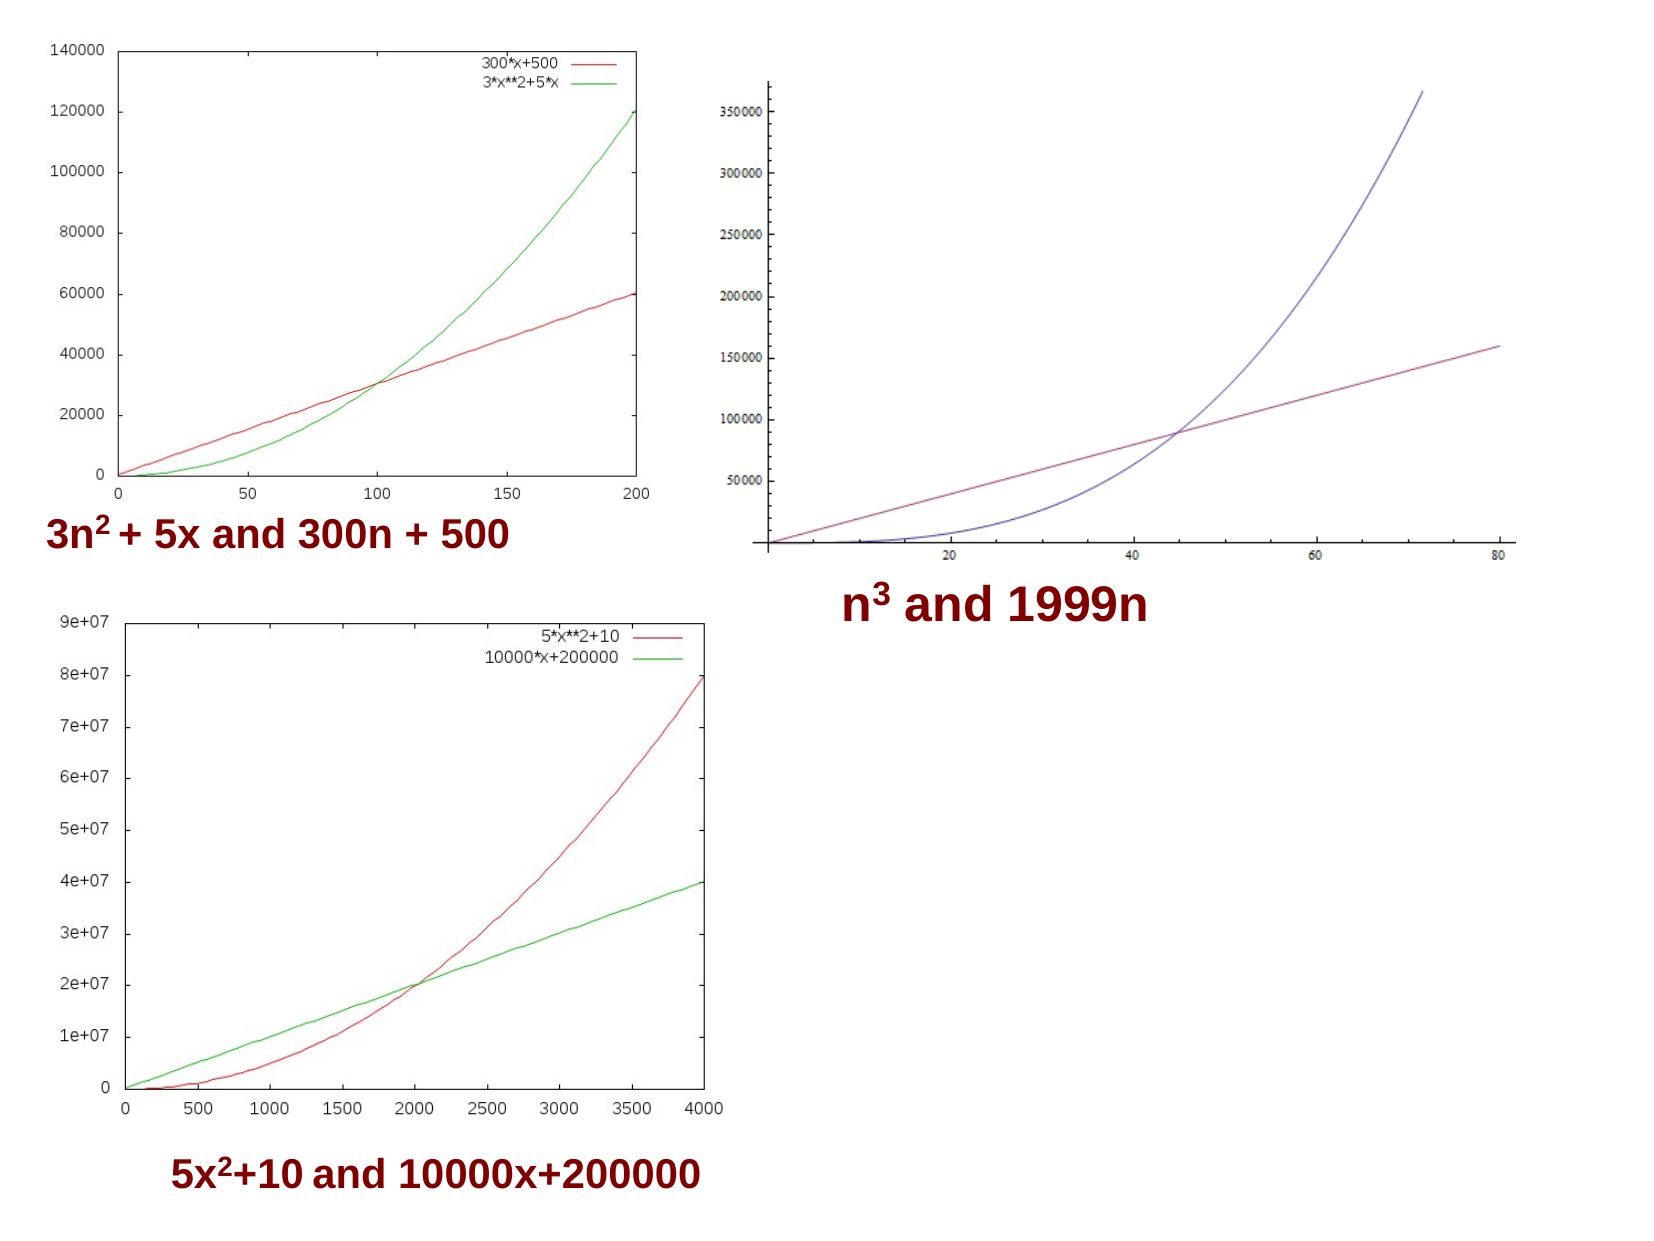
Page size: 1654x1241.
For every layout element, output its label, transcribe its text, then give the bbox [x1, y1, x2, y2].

text_box n3 and 1999n [826, 563, 1392, 640]
picture [22, 31, 667, 515]
picture [720, 81, 1516, 564]
text_box 3n2 + 5x and 300n + 500 [31, 499, 803, 596]
picture [31, 601, 738, 1132]
text_box 5x2+10 and 10000x+200000 [155, 1139, 983, 1206]
